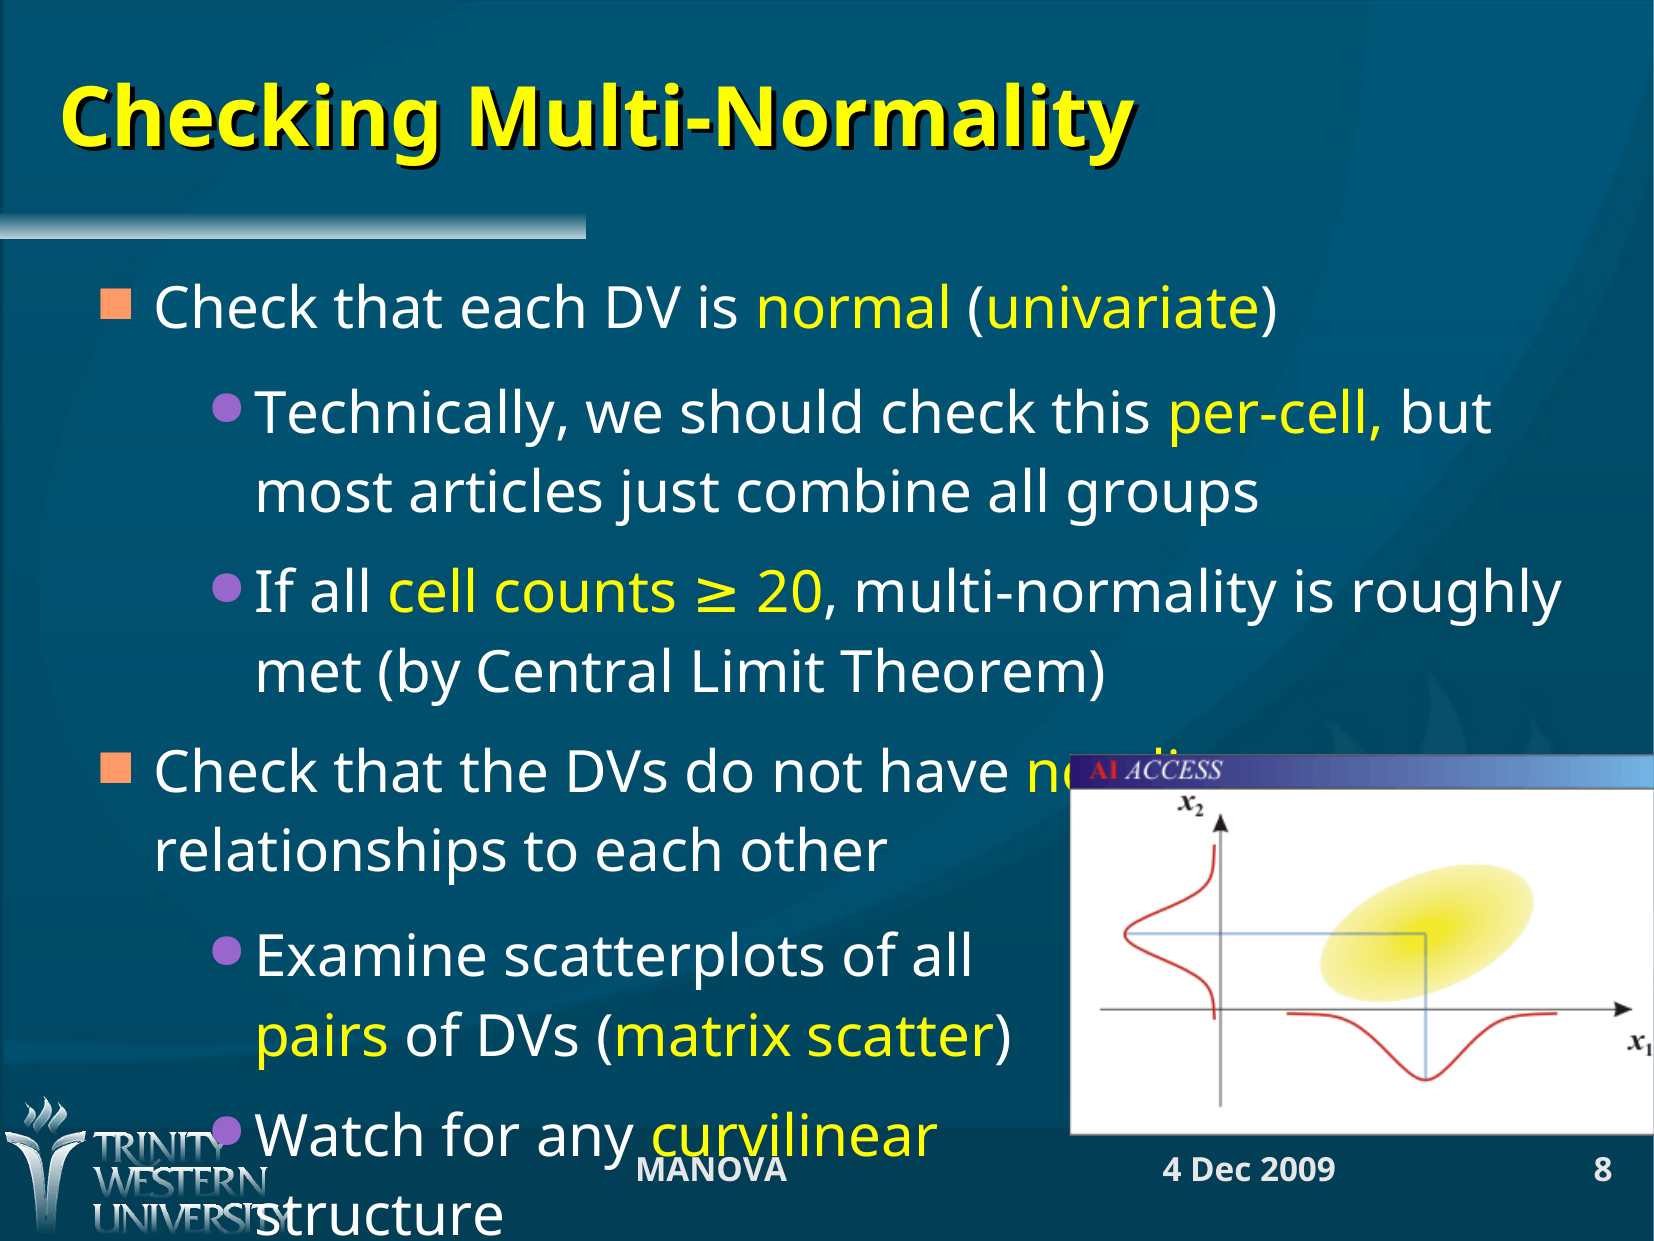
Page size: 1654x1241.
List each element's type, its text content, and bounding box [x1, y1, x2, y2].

title Checking Multi-Normality [59, 27, 1548, 201]
picture [1069, 754, 1654, 1135]
table_cell [48, 1211, 56, 1216]
picture [38, 1227, 54, 1232]
list Check that each DV is normal (univariate) Technically, we should check this per-cell, but most articles just combine all groups If all cell counts ≥ 20, multi-normality is roughly met (by Central Limit Theorem) Check that the DVs do not have non-linear relationships to each other Examine scatterplots of all pairs of DVs (matrix scatter) Watch for any curvilinear structure [82, 266, 1571, 1160]
table_cell [38, 1211, 46, 1216]
